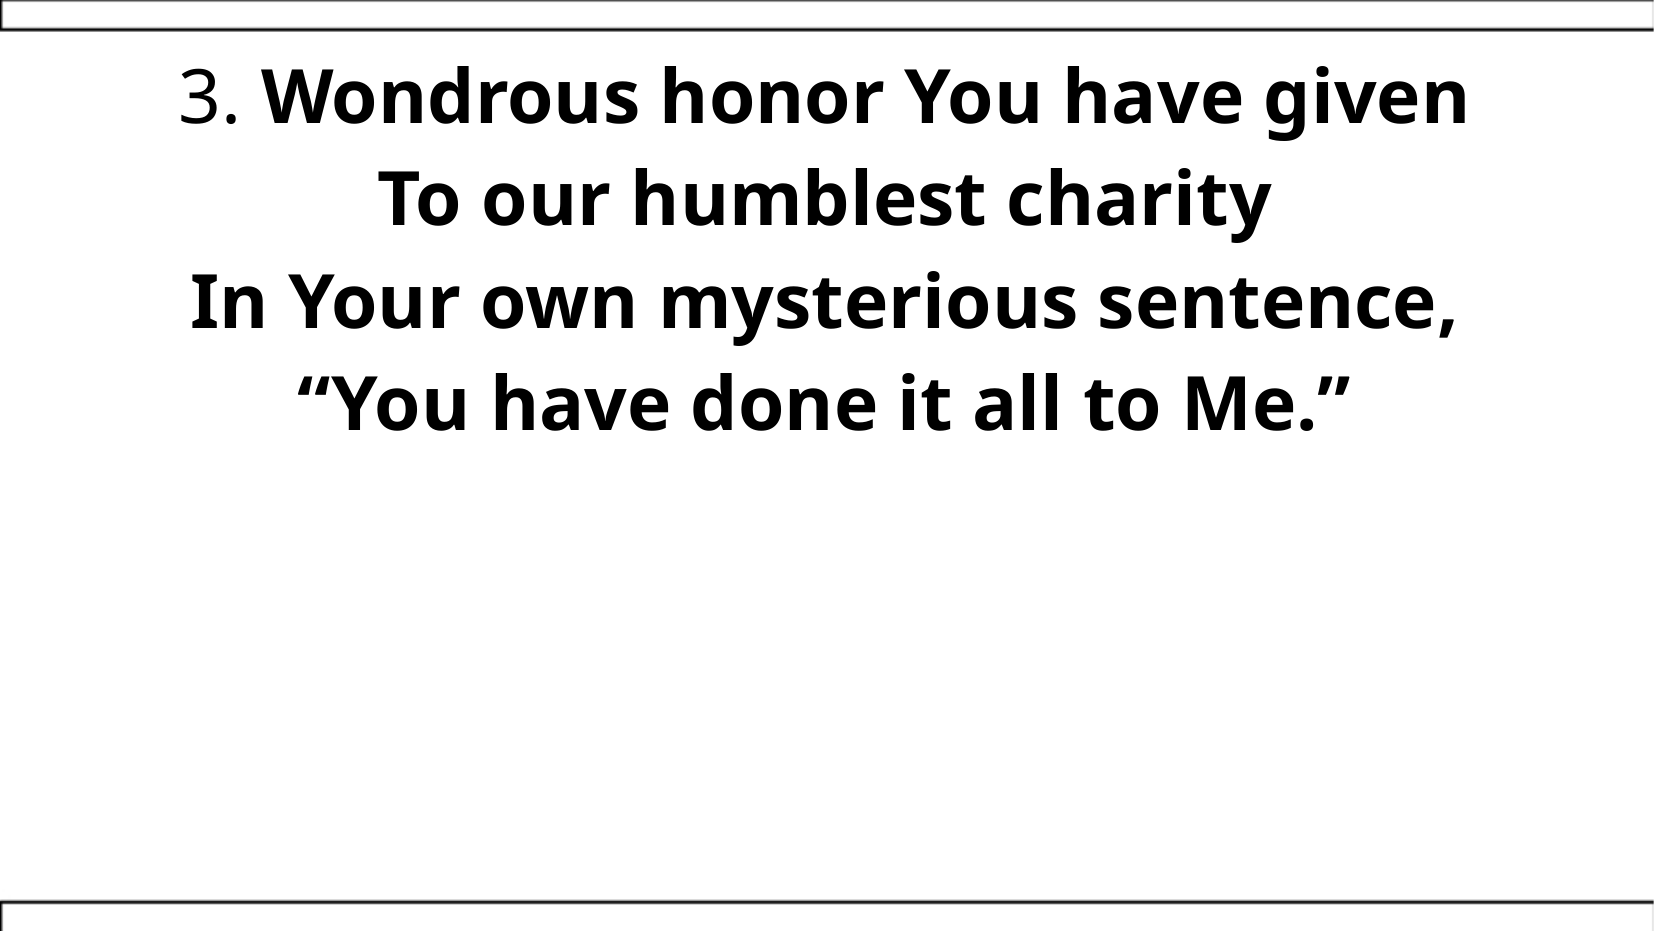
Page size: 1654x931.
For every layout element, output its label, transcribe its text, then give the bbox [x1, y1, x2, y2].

picture [0, 0, 1654, 931]
text_box 3. Wondrous honor You have given To our humblest charity In Your own mysterious sentence, “You have done it all to Me.” [105, 35, 1546, 451]
